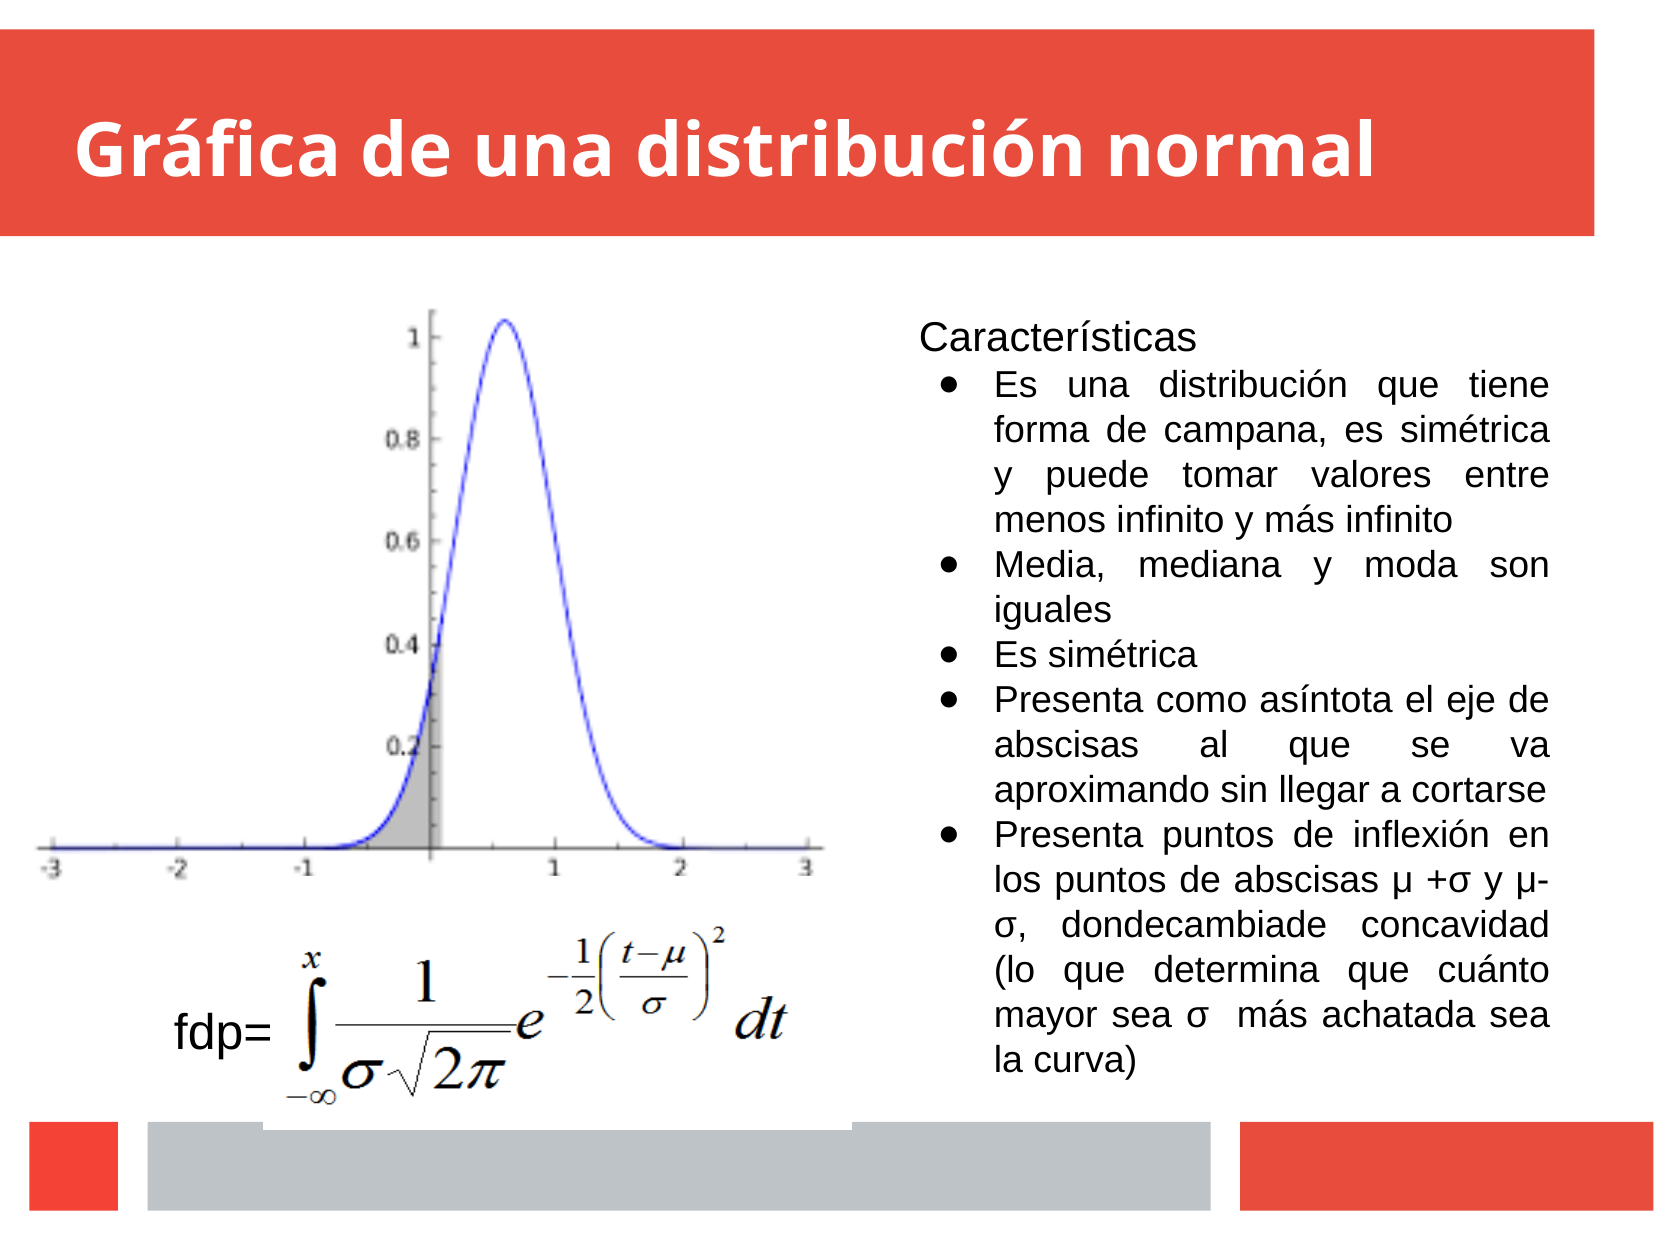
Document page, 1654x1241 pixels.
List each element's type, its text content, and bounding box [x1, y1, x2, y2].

text_box fdp= [159, 984, 713, 1118]
picture [21, 294, 852, 1130]
list Características Es una distribución que tiene forma de campana, es simétrica y puede tomar valores entre menos infinito y más infinito Media, mediana y moda son iguales Es simétrica Presenta como asíntota el eje de abscisas al que se va aproximando sin llegar a cortarse Presenta puntos de inflexión en los puntos de abscisas μ +σ y μ-σ, dondecambiade concavidad (lo que determina que cuánto mayor sea σ más achatada sea la curva) [903, 294, 1565, 1088]
title Gráfica de una distribución normal [59, 59, 1595, 207]
